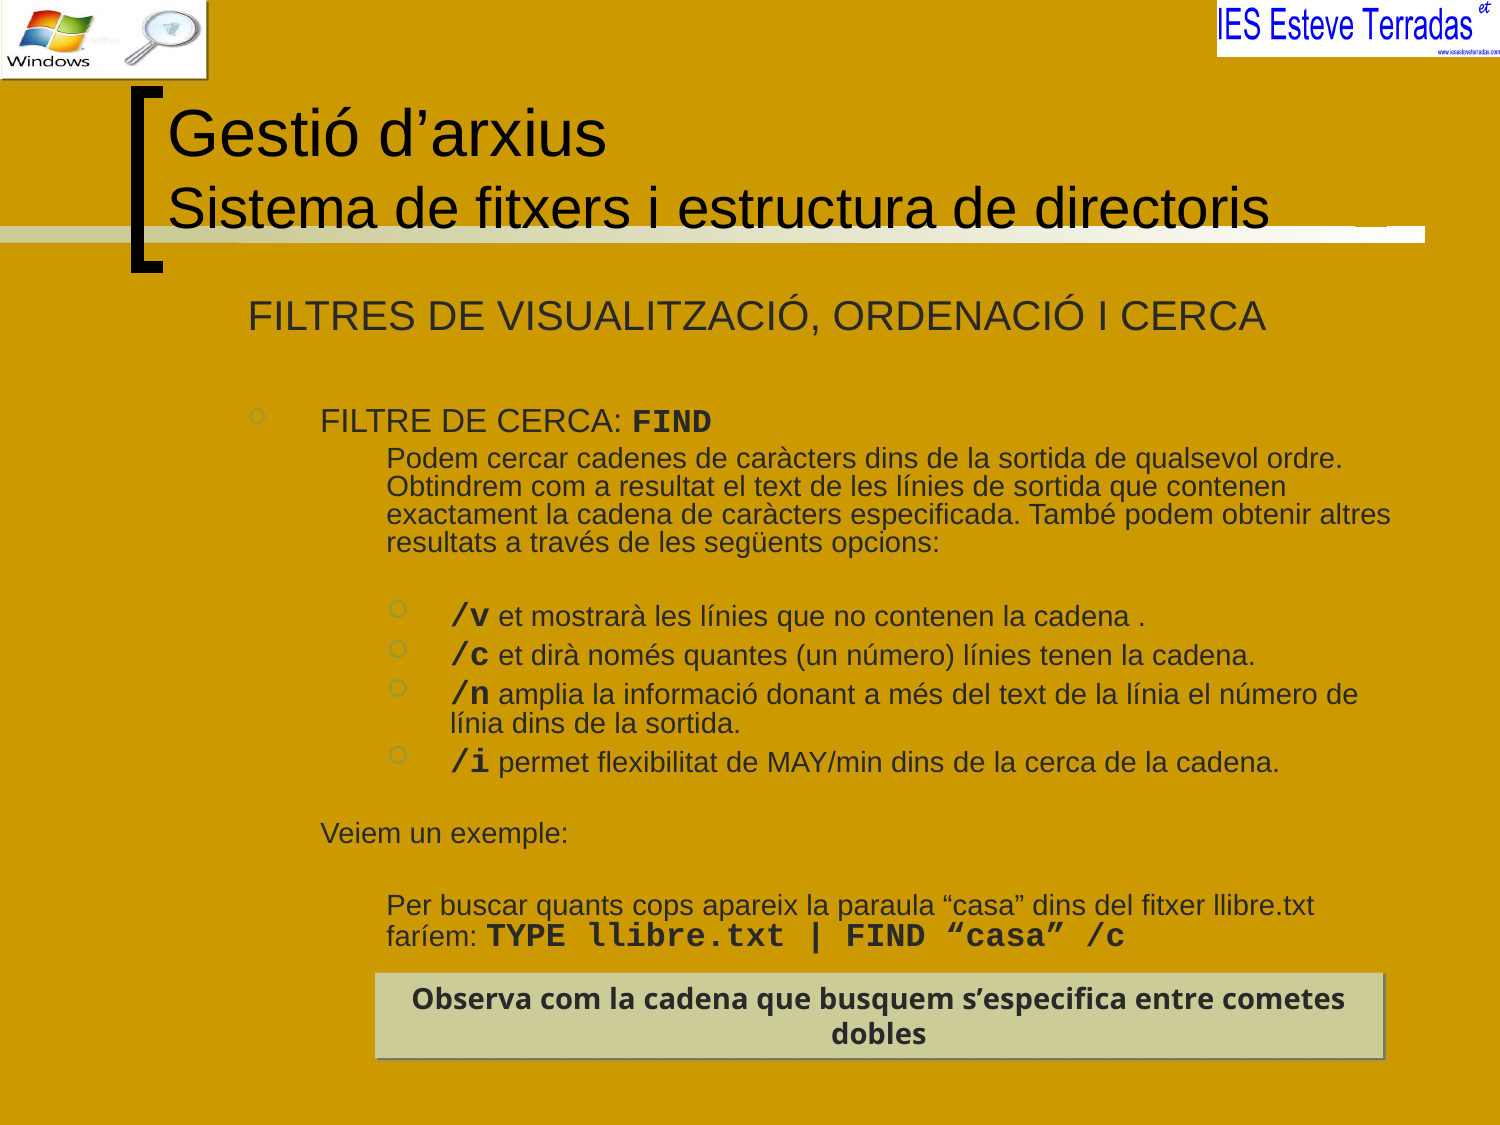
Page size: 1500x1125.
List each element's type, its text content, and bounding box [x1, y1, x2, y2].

picture [0, 0, 207, 79]
title Gestió d’arxius Sistema de fitxers i estructura de directoris [152, 15, 1328, 248]
list FILTRES DE VISUALITZACIÓ, ORDENACIÓ I CERCA FILTRE DE CERCA: FIND Podem cercar cadenes de caràcters dins de la sortida de qualsevol ordre. Obtindrem com a resultat el text de les línies de sortida que contenen exactament la cadena de caràcters especificada. També podem obtenir altres resultats a través de les següents opcions: /v et mostrarà les línies que no contenen la cadena . /c et dirà només quantes (un número) línies tenen la cadena. /n amplia la informació donant a més del text de la línia el número de línia dins de la sortida. /i permet flexibilitat de MAY/min dins de la cerca de la cadena. Veiem un exemple: Per buscar quants cops apareix la paraula “casa” dins del fitxer llibre.txt faríem: TYPE llibre.txt | FIND “casa” /c [159, 290, 1416, 1083]
picture [1217, 0, 1500, 57]
text_box Observa com la cadena que busquem s’especifica entre cometes dobles [375, 972, 1383, 1058]
